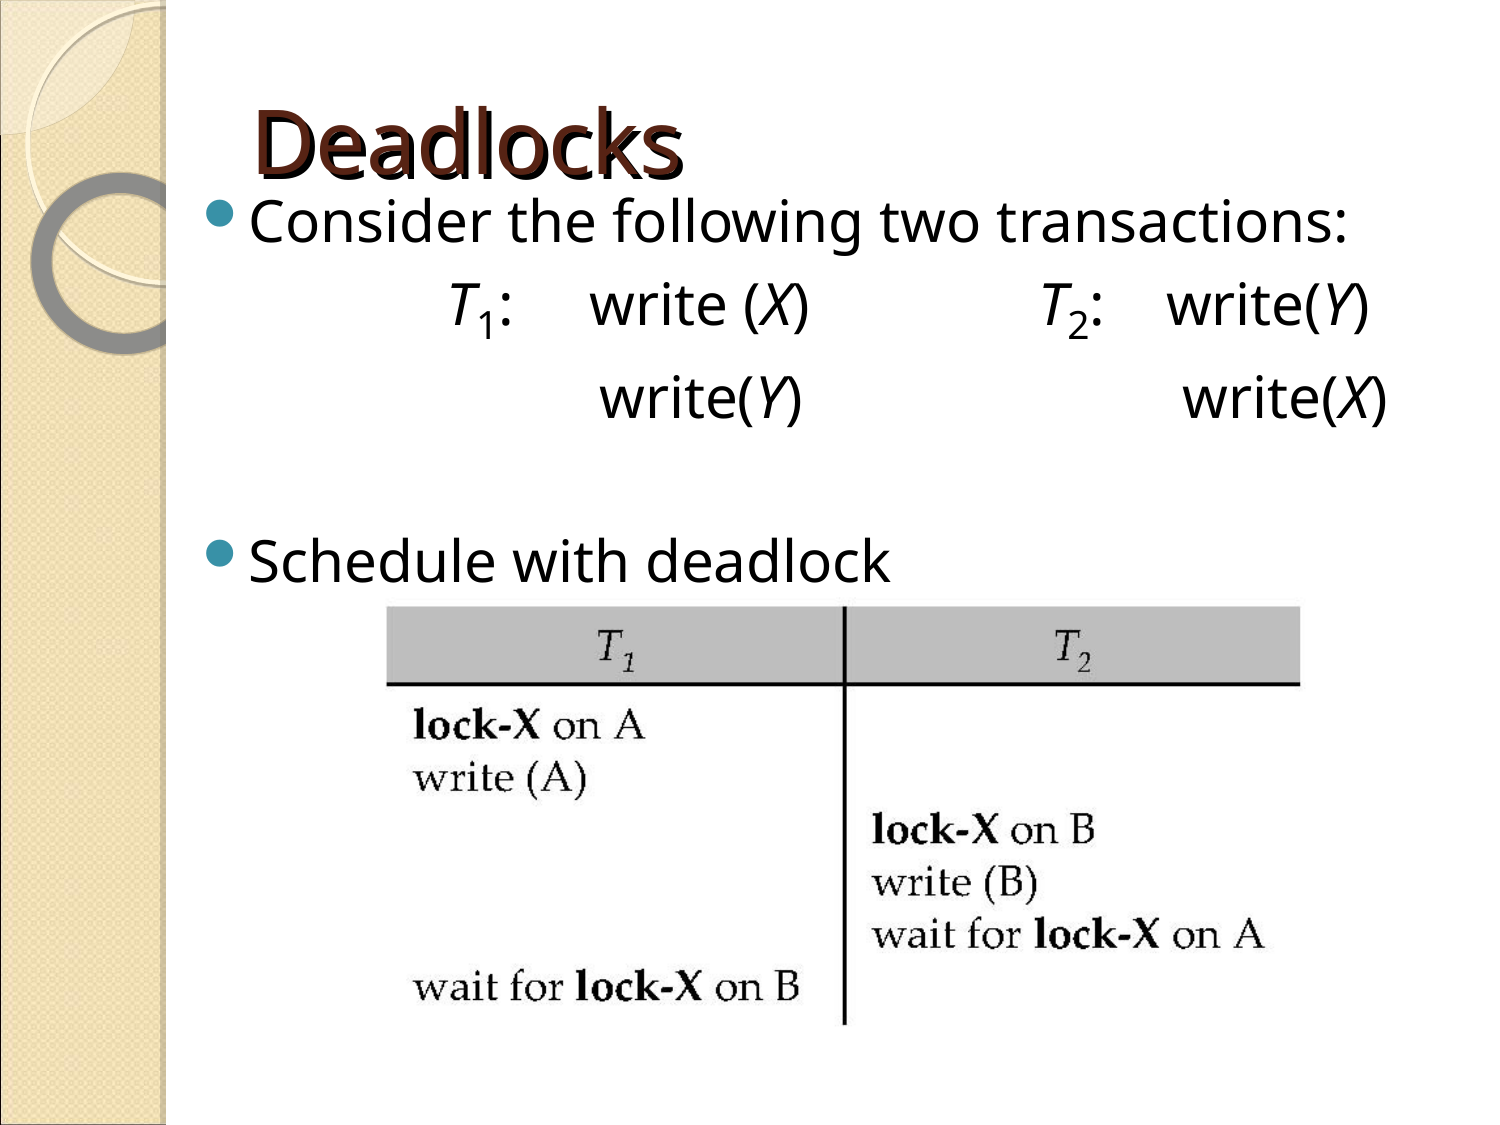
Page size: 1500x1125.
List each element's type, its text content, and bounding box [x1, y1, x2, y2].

list Consider the following two transactions: T1: write (X) T2: write(Y) write(Y) write(X) Schedule with deadlock [160, 177, 1417, 982]
title Deadlocks [235, 45, 1466, 233]
picture [375, 587, 1316, 1051]
